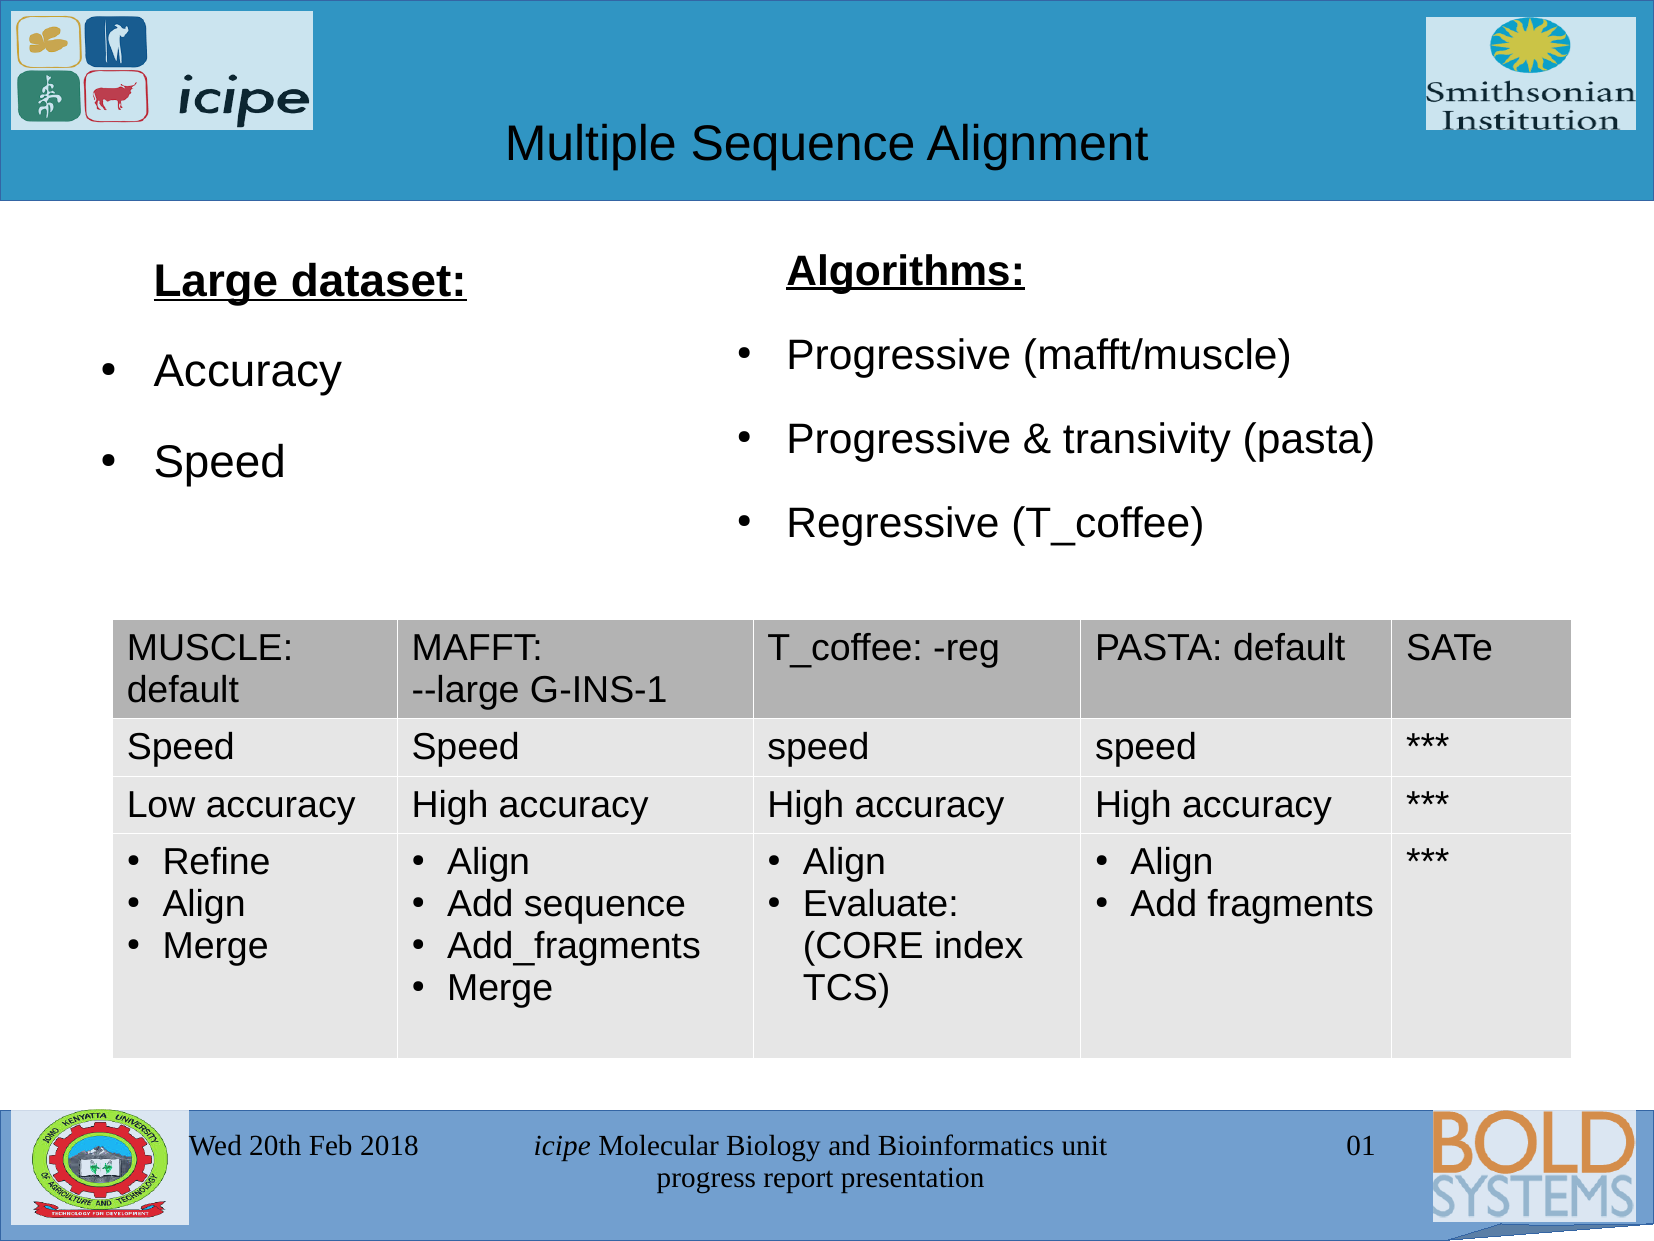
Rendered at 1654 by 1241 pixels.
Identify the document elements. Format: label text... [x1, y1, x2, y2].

table_cell Speed [113, 719, 397, 776]
picture [11, 11, 313, 130]
table_header MAFFT: --large G-INS-1 [398, 620, 753, 718]
table_cell High accuracy [1081, 777, 1391, 833]
table_cell *** [1392, 719, 1571, 776]
table_cell [11, 1104, 189, 1110]
table_header PASTA: default [1081, 620, 1391, 718]
table_cell Speed [398, 719, 753, 776]
table_cell speed [754, 719, 1080, 776]
title Multiple Sequence Alignment [82, 49, 1571, 237]
table_cell High accuracy [398, 777, 753, 833]
table_cell High accuracy [754, 777, 1080, 833]
table_cell Refine Align Merge [113, 834, 397, 1058]
table_cell Align Evaluate: (CORE index TCS) [754, 834, 1080, 1058]
table_cell Align Add fragments [1081, 834, 1391, 1058]
table_cell speed [1081, 719, 1391, 776]
table_header SATe [1392, 620, 1571, 718]
list Algorithms: Progressive (mafft/muscle) Progressive & transivity (pasta) Regressive (T_coffee) [720, 246, 1447, 550]
table_header T_coffee: -reg [754, 620, 1080, 718]
table_header MUSCLE: default [113, 620, 397, 718]
list Large dataset: Accuracy Speed [82, 254, 615, 598]
table_cell Low accuracy [113, 777, 397, 833]
table_cell Align Add sequence Add_fragments Merge [398, 834, 753, 1058]
table_cell *** [1392, 777, 1571, 833]
table_cell *** [1392, 834, 1571, 1058]
picture [1426, 17, 1636, 130]
